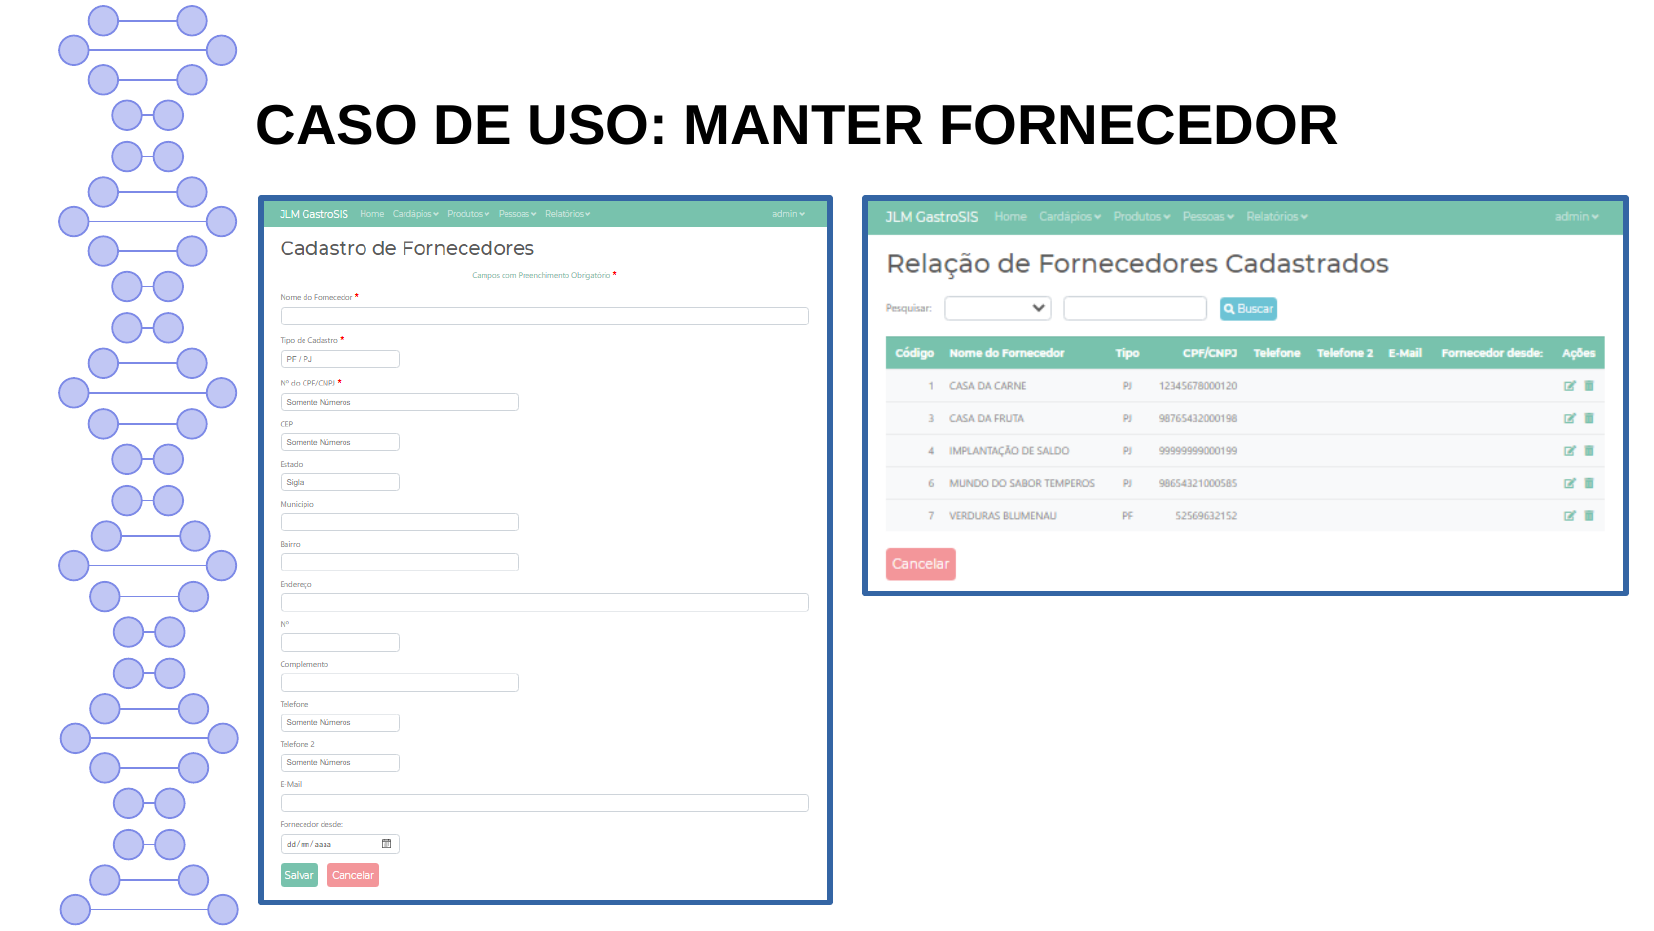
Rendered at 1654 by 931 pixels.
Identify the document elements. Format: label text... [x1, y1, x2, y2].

picture [264, 200, 827, 900]
picture [868, 200, 1623, 591]
title Caso de Uso: manter fornecedor [88, 73, 1506, 178]
